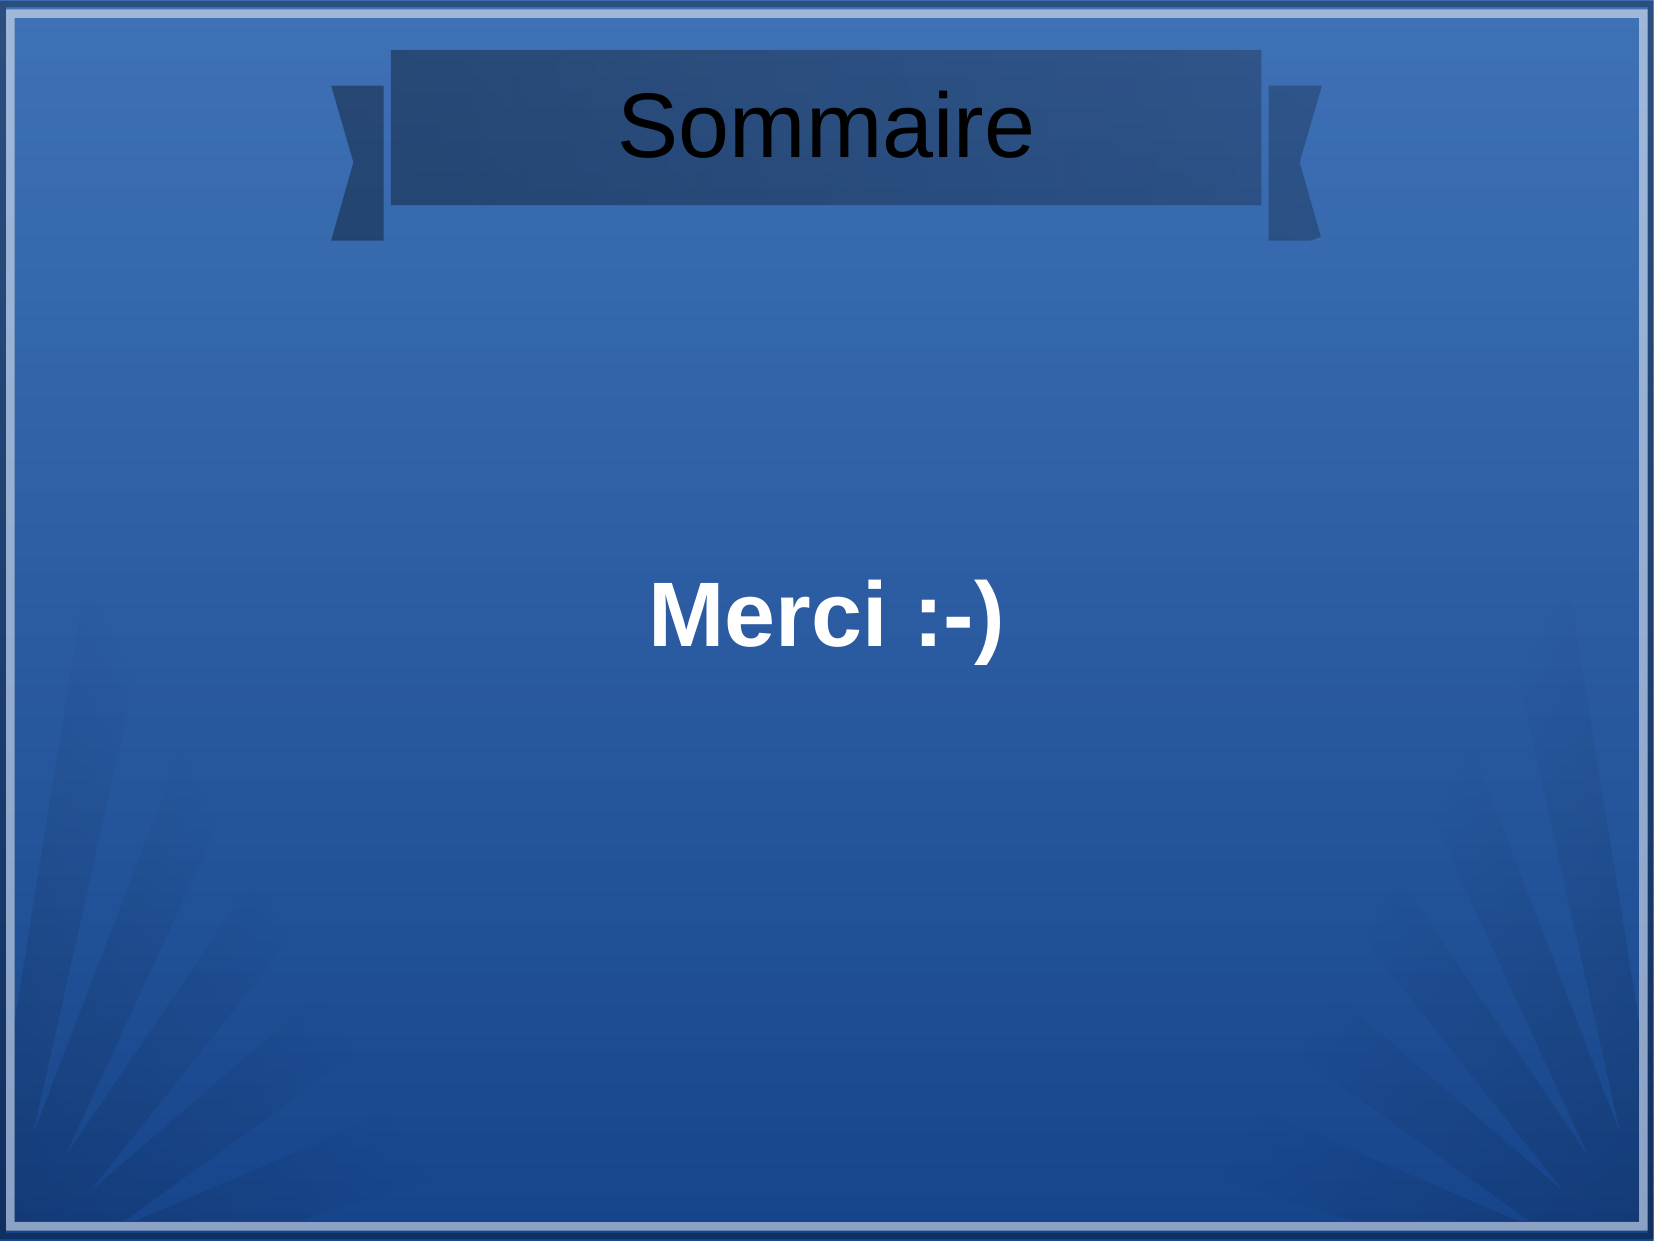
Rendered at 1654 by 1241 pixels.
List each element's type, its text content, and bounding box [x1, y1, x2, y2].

list Merci :-) [82, 299, 1571, 1241]
title Sommaire [389, 47, 1264, 205]
